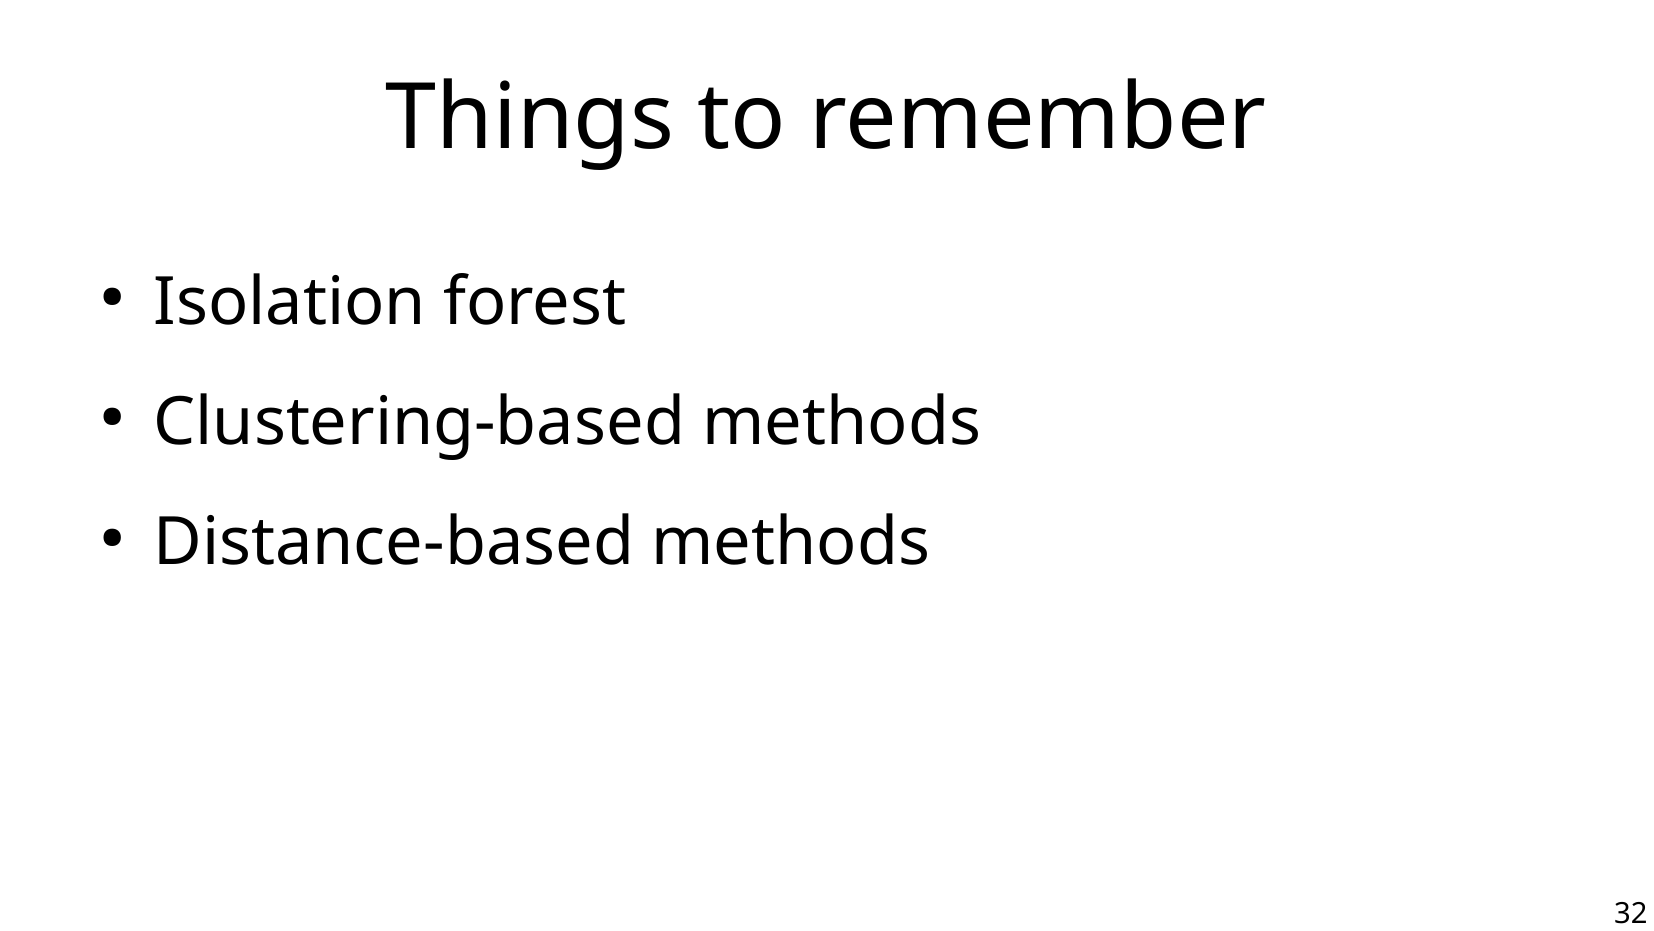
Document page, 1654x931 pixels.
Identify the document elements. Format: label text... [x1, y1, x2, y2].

list Isolation forest Clustering-based methods Distance-based methods [82, 253, 1571, 793]
title Things to remember [82, 1, 1571, 226]
